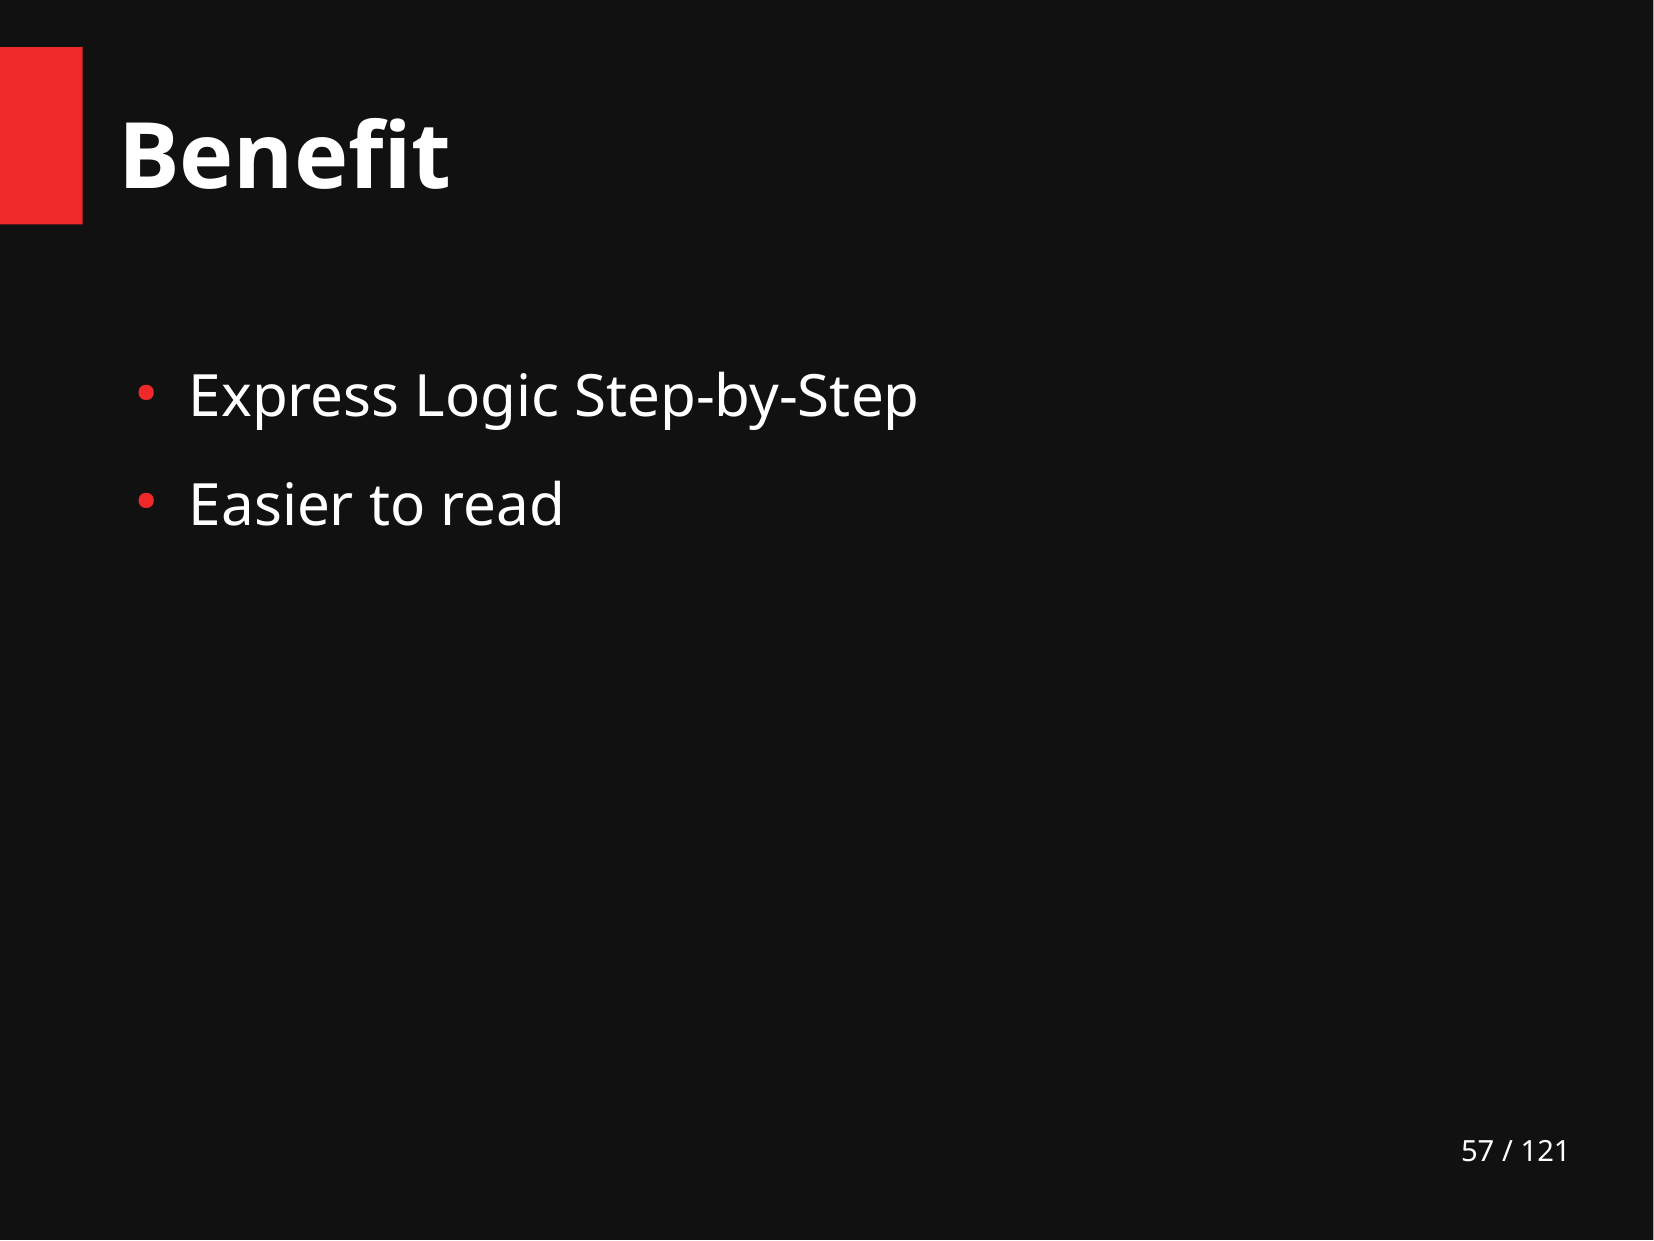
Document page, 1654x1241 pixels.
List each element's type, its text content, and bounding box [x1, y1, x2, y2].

title Benefit [118, 49, 1571, 257]
list Express Logic Step-by-Step Easier to read [118, 354, 1536, 1074]
